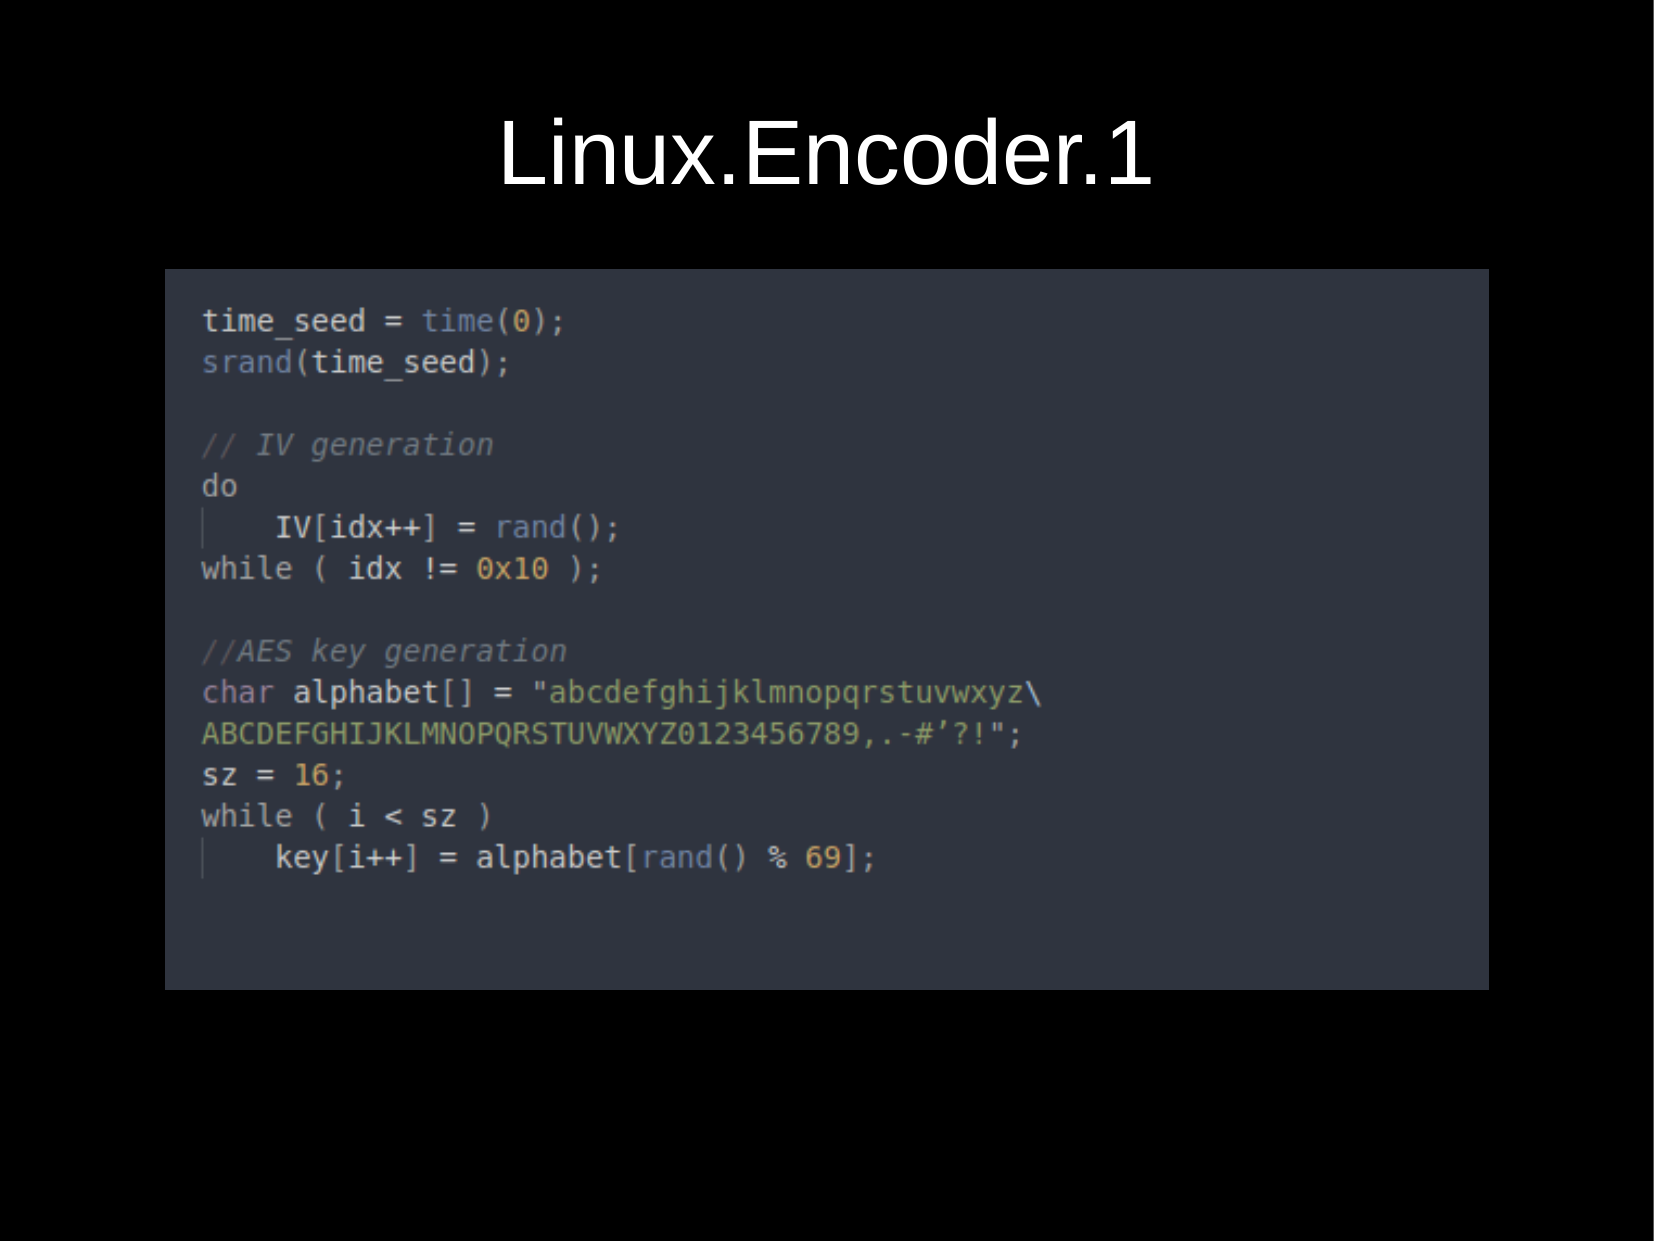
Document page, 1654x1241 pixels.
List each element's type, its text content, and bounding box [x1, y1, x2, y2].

title Linux.Encoder.1 [82, 49, 1571, 257]
picture [0, 0, 1654, 1241]
